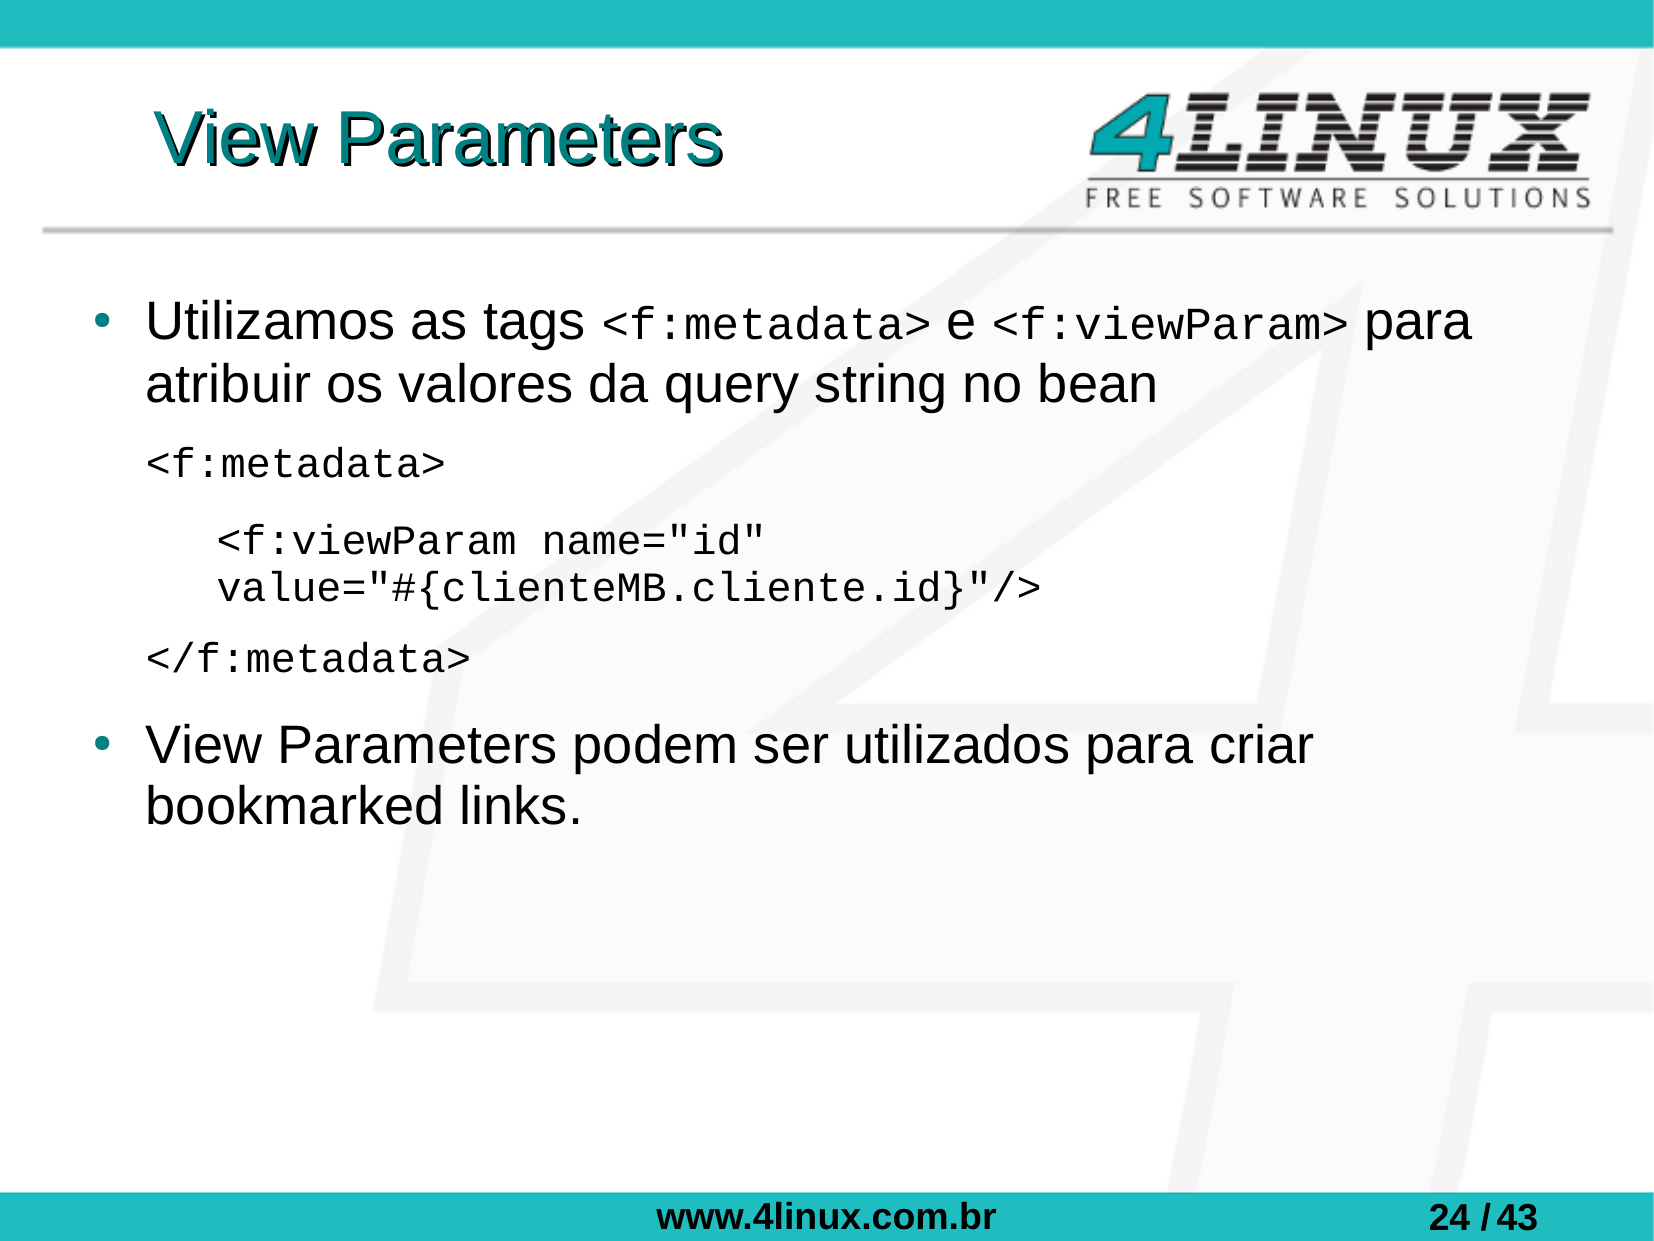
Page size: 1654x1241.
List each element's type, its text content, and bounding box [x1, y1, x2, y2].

picture [0, 0, 1654, 1241]
title View Parameters [82, 49, 1051, 226]
list Utilizamos as tags <f:metadata> e <f:viewParam> para atribuir os valores da query string no bean <f:metadata> <f:viewParam name="id" value="#{clienteMB.cliente.id}"/> </f:metadata> View Parameters podem ser utilizados para criar bookmarked links. [75, 290, 1564, 1163]
